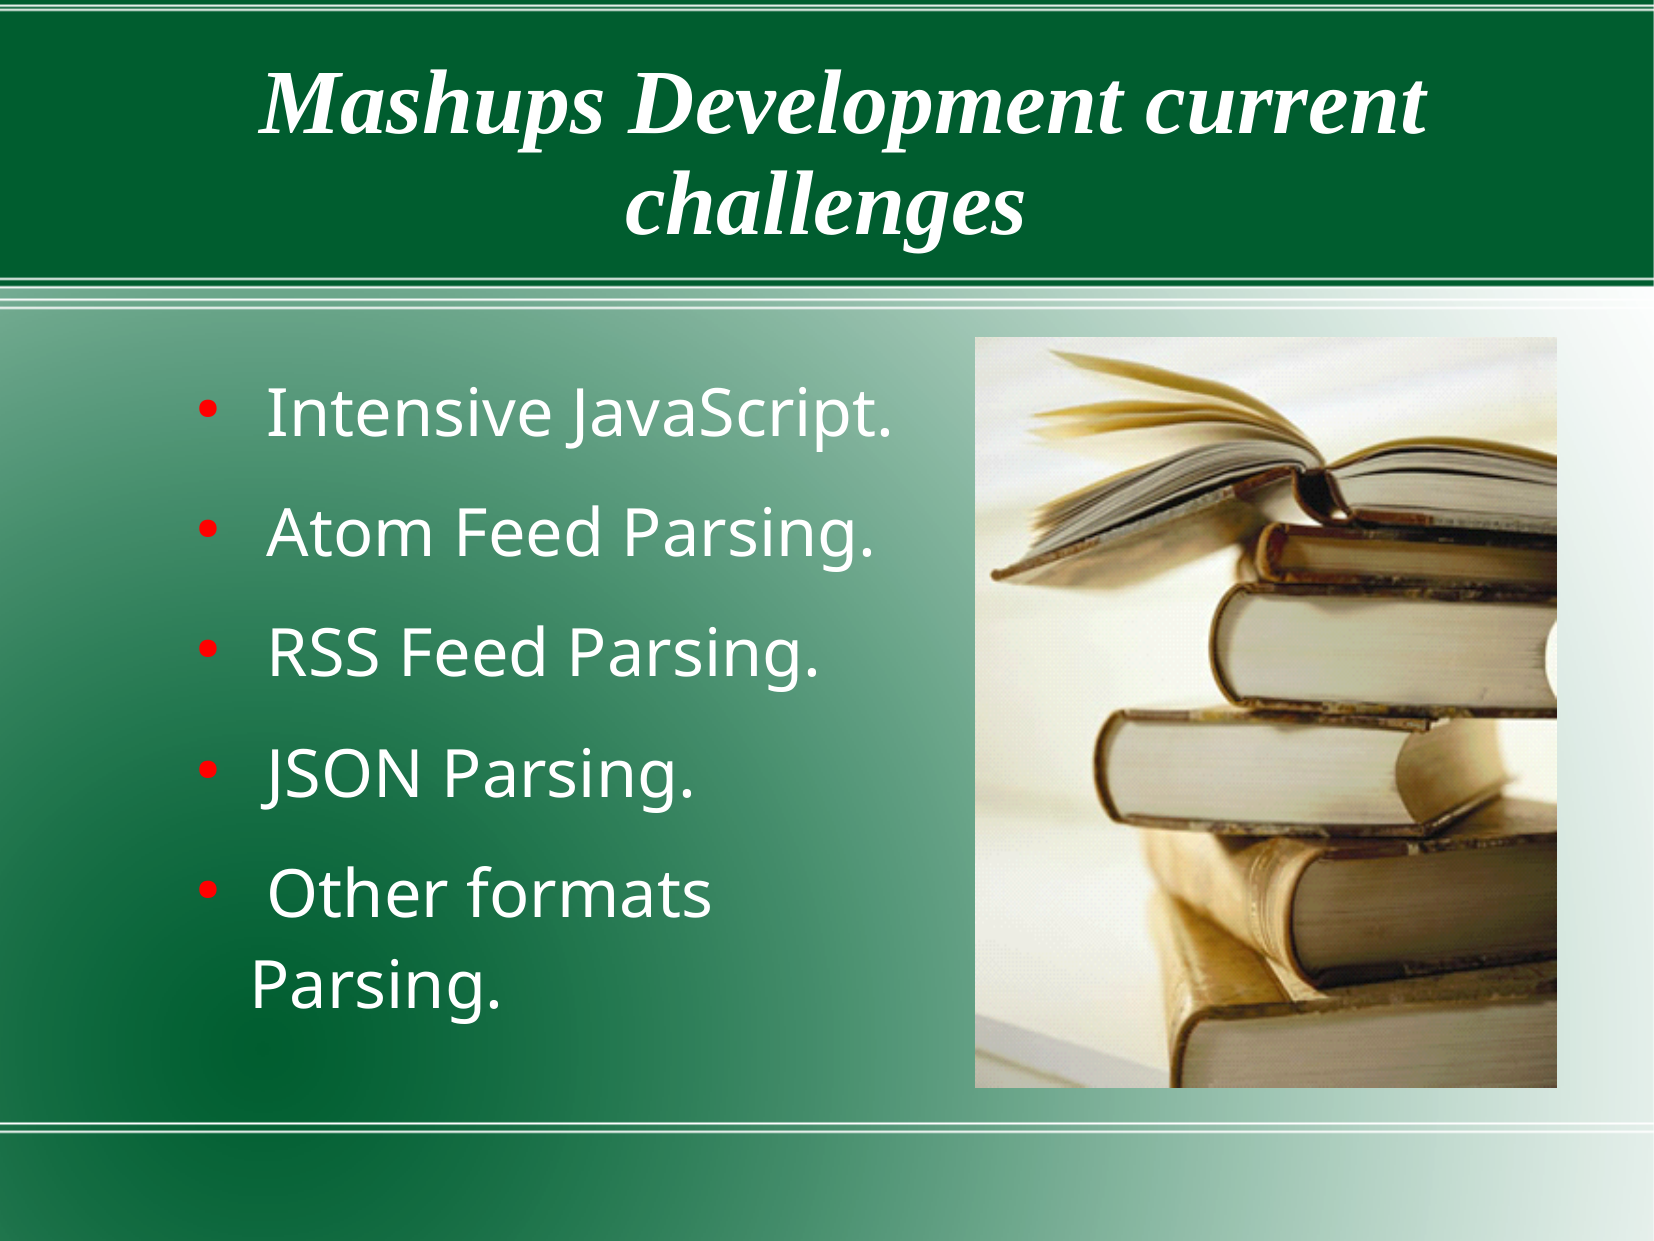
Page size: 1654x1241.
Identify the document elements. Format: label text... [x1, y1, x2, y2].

list Intensive JavaScript. Atom Feed Parsing. RSS Feed Parsing. JSON Parsing. Other formats Parsing. [178, 364, 938, 1132]
title Mashups Development current challenges [82, 49, 1571, 257]
picture [0, 0, 1654, 1241]
